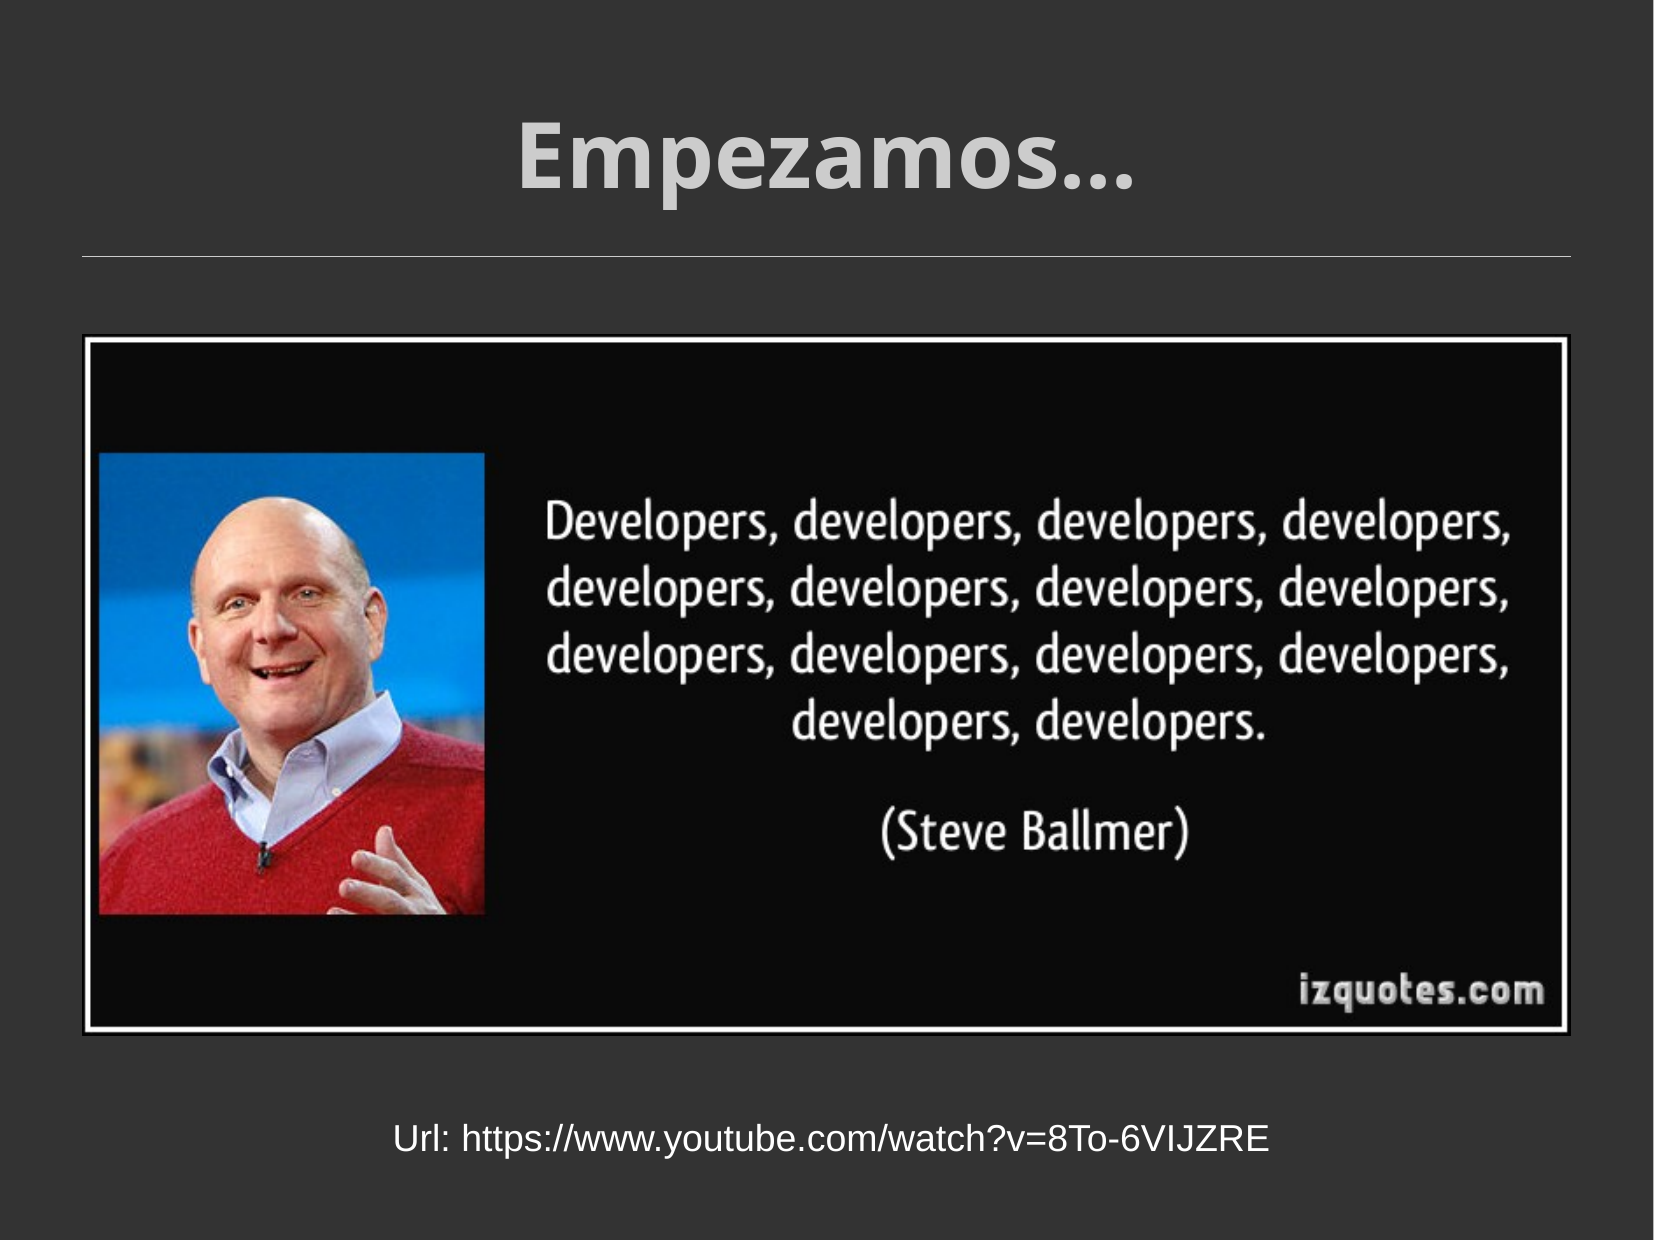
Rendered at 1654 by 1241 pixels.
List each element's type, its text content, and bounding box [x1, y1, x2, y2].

text_box Url: https://www.youtube.com/watch?v=8To-6VIJZRE [377, 1110, 1282, 1168]
title Empezamos... [82, 49, 1571, 257]
picture [82, 334, 1571, 1036]
